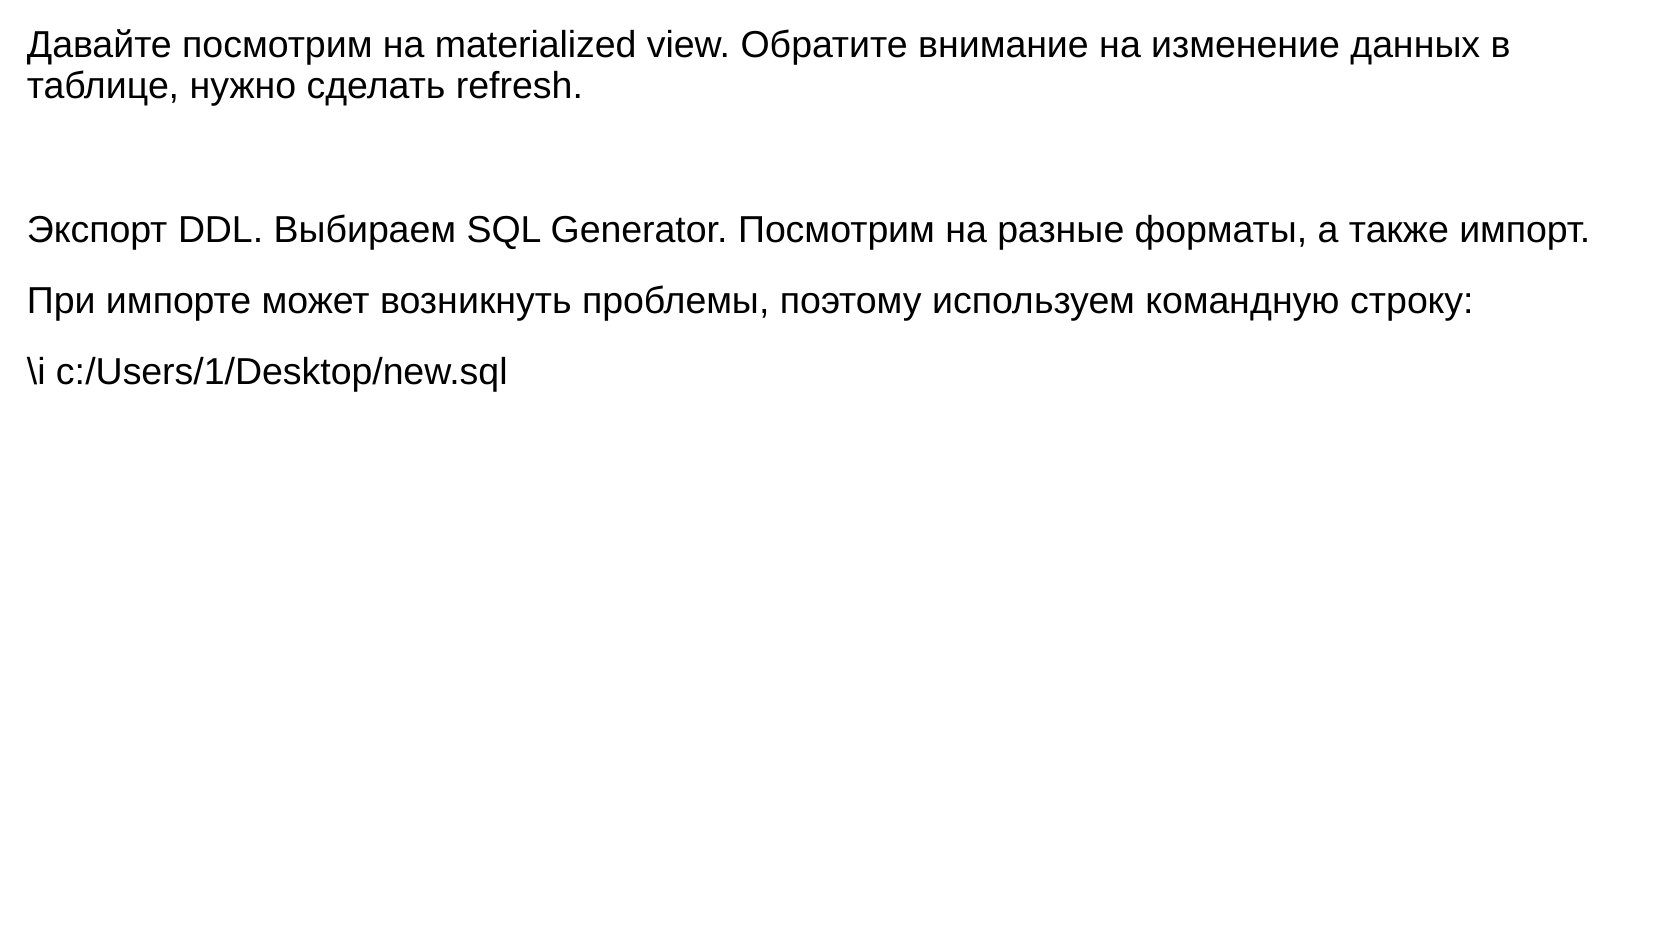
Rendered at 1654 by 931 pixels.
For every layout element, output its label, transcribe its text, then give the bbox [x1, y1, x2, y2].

list Давайте посмотрим на materialized view. Обратите внимание на изменение данных в таблице, нужно сделать refresh. Экспорт DDL. Выбираем SQL Generator. Посмотрим на разные форматы, а также импорт. При импорте может возникнуть проблемы, поэтому используем командную строку: \i c:/Users/1/Desktop/new.sql [26, 22, 1621, 886]
